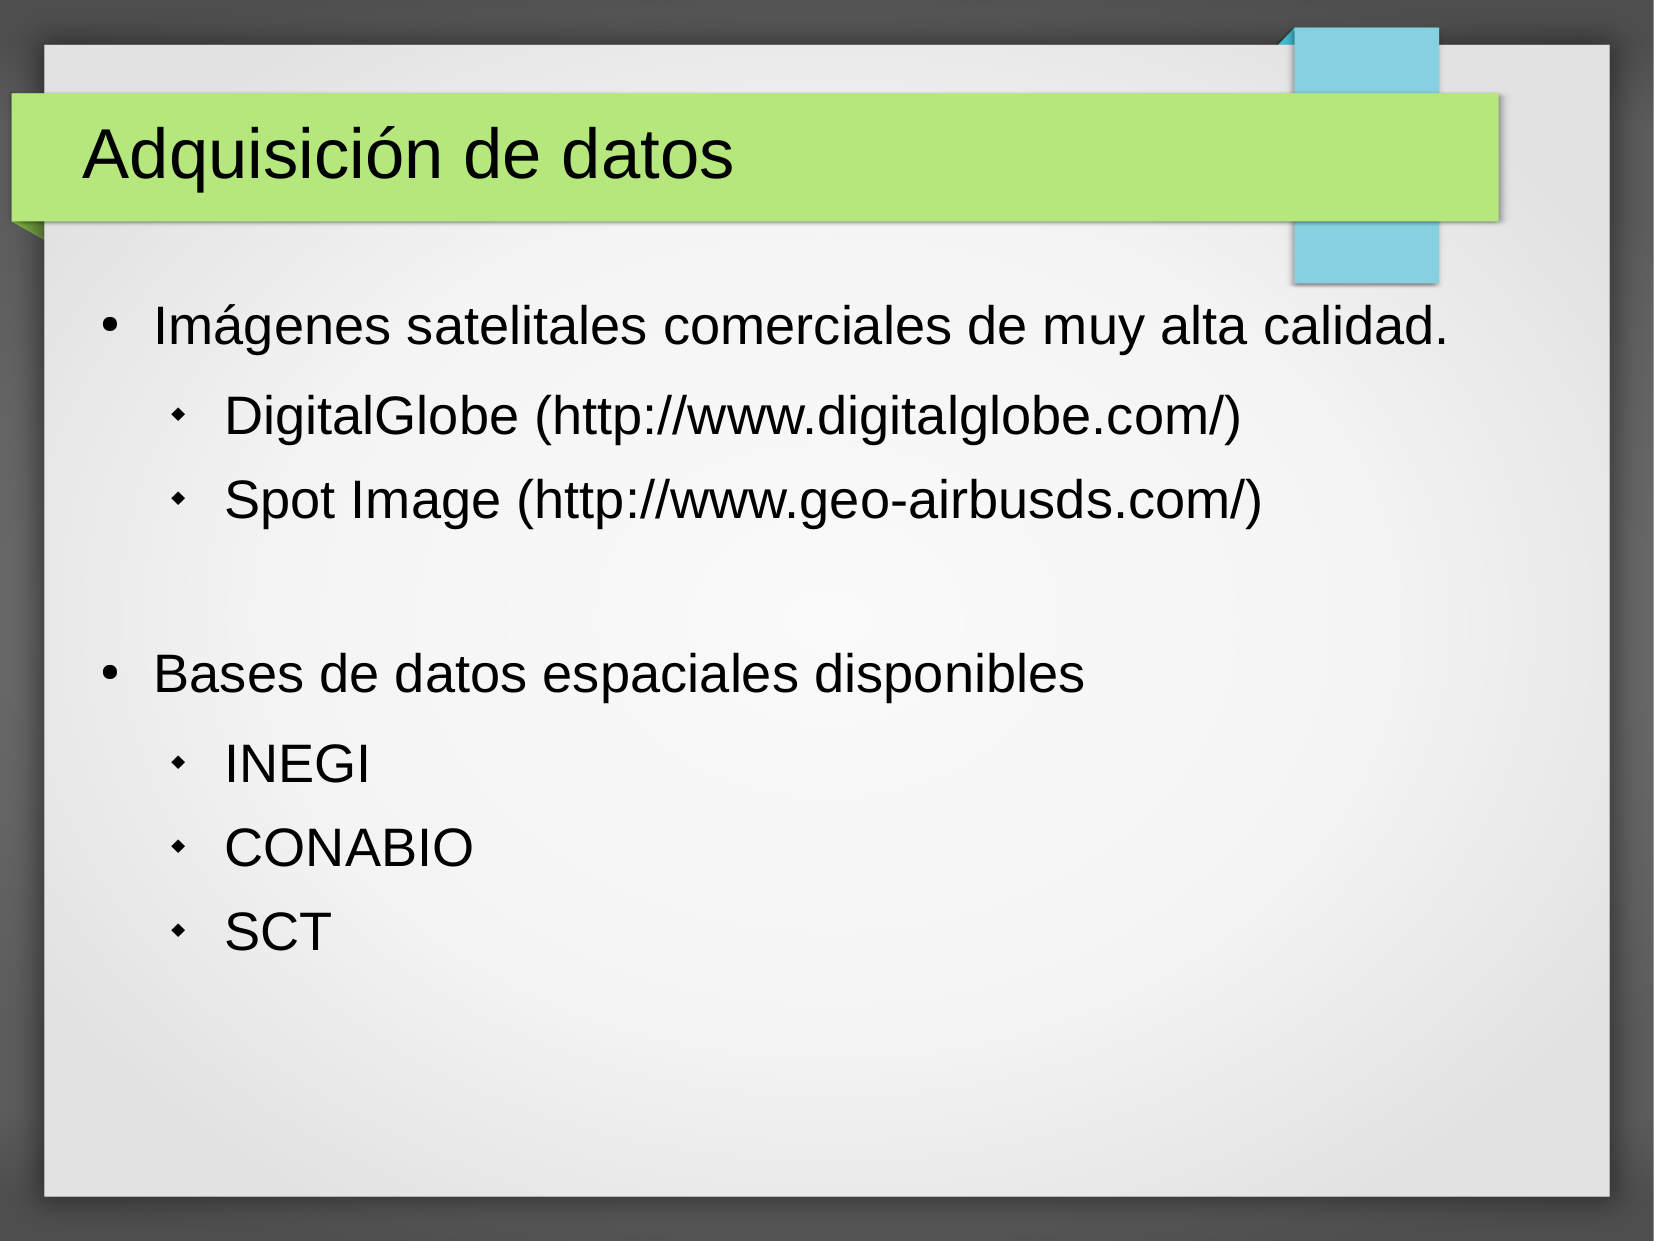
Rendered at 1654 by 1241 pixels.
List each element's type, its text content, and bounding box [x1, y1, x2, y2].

list Imágenes satelitales comerciales de muy alta calidad. DigitalGlobe (http://www.digitalglobe.com/) Spot Image (http://www.geo-airbusds.com/) Bases de datos espaciales disponibles INEGI CONABIO SCT [82, 295, 1571, 1015]
picture [0, 0, 1654, 1241]
title Adquisición de datos [82, 94, 1264, 213]
